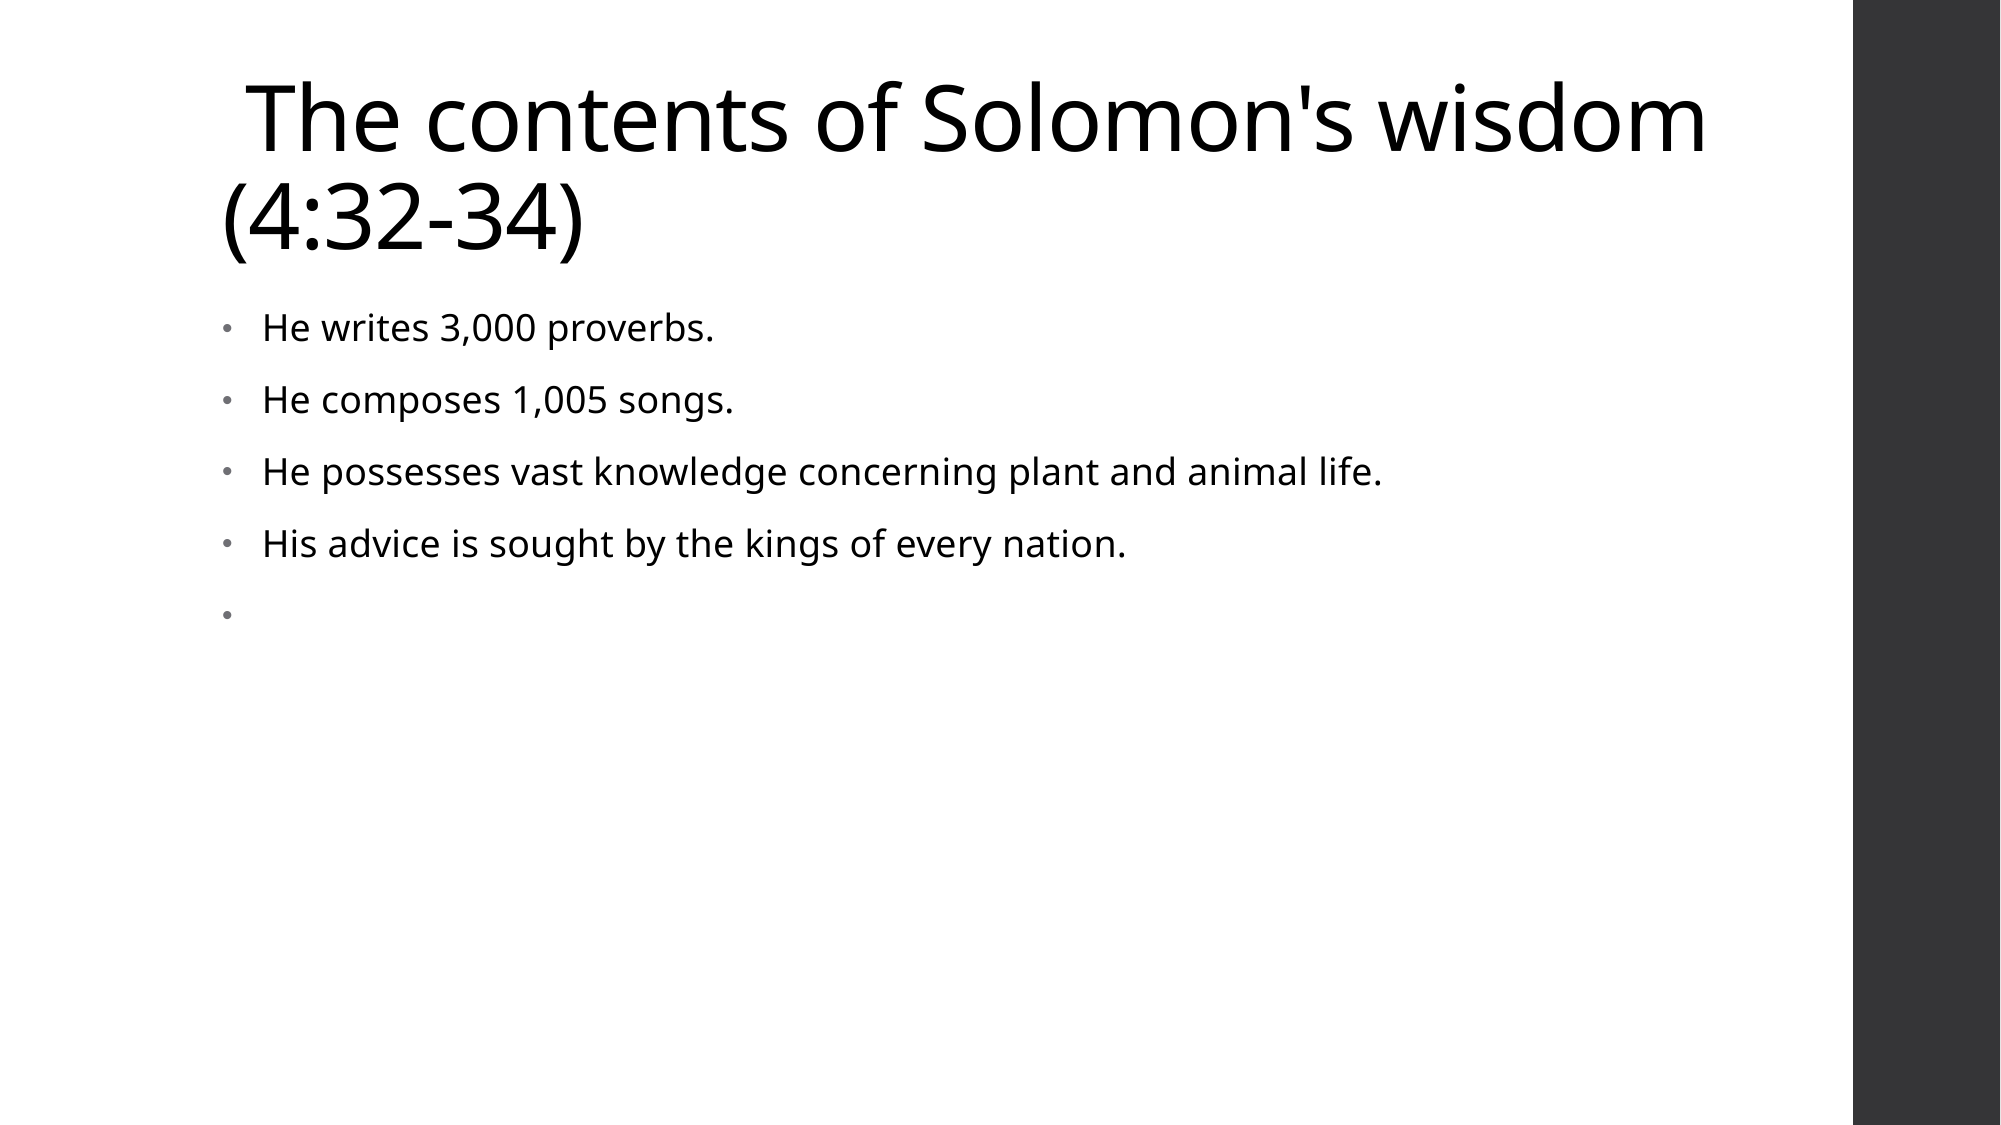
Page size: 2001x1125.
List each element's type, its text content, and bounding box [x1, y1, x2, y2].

list He writes 3,000 proverbs. He composes 1,005 songs. He possesses vast knowledge concerning plant and animal life. His advice is sought by the kings of every nation. [206, 299, 1617, 1014]
title The contents of Solomon's wisdom (4:32-34) [206, 60, 1797, 278]
